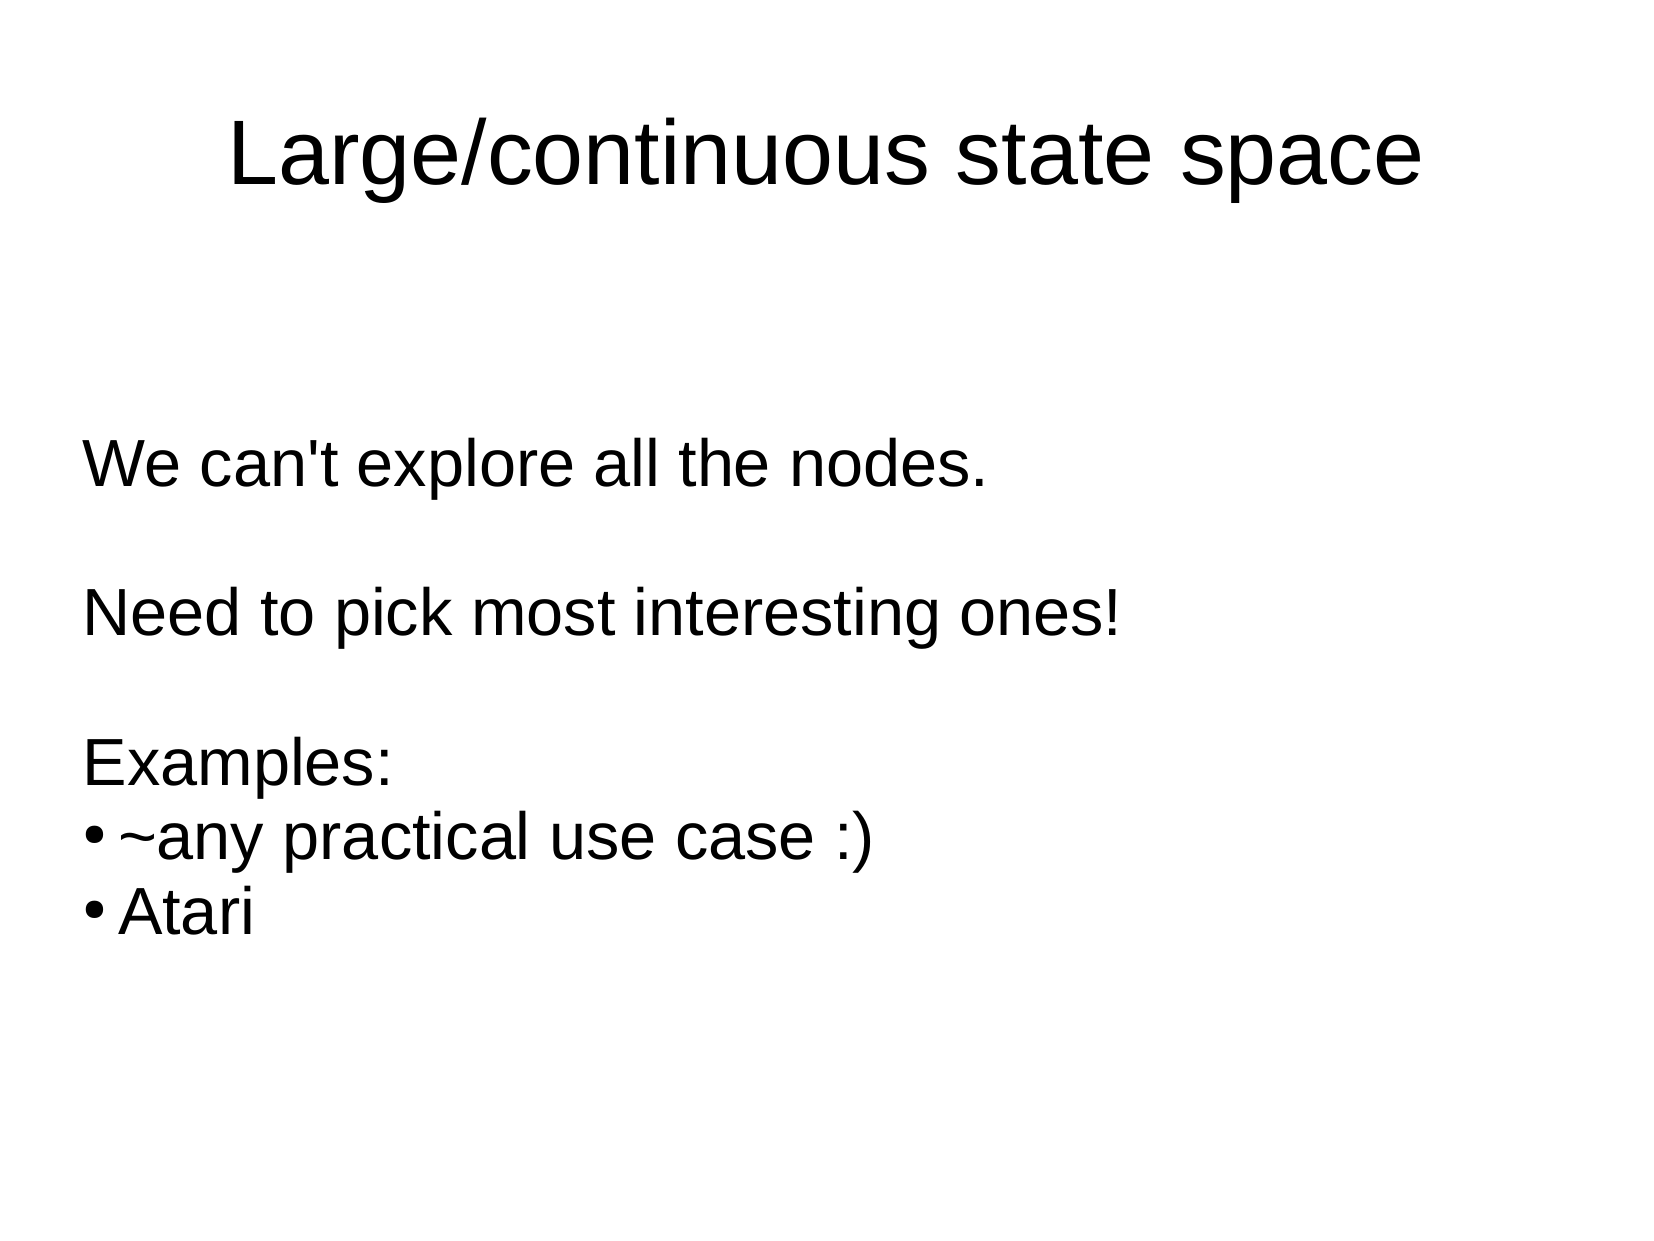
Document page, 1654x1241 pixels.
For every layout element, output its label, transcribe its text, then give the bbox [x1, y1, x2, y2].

title Large/continuous state space [82, 49, 1571, 257]
subtitle We can't explore all the nodes. Need to pick most interesting ones! Examples: ~any practical use case :) Atari [82, 290, 1571, 1010]
